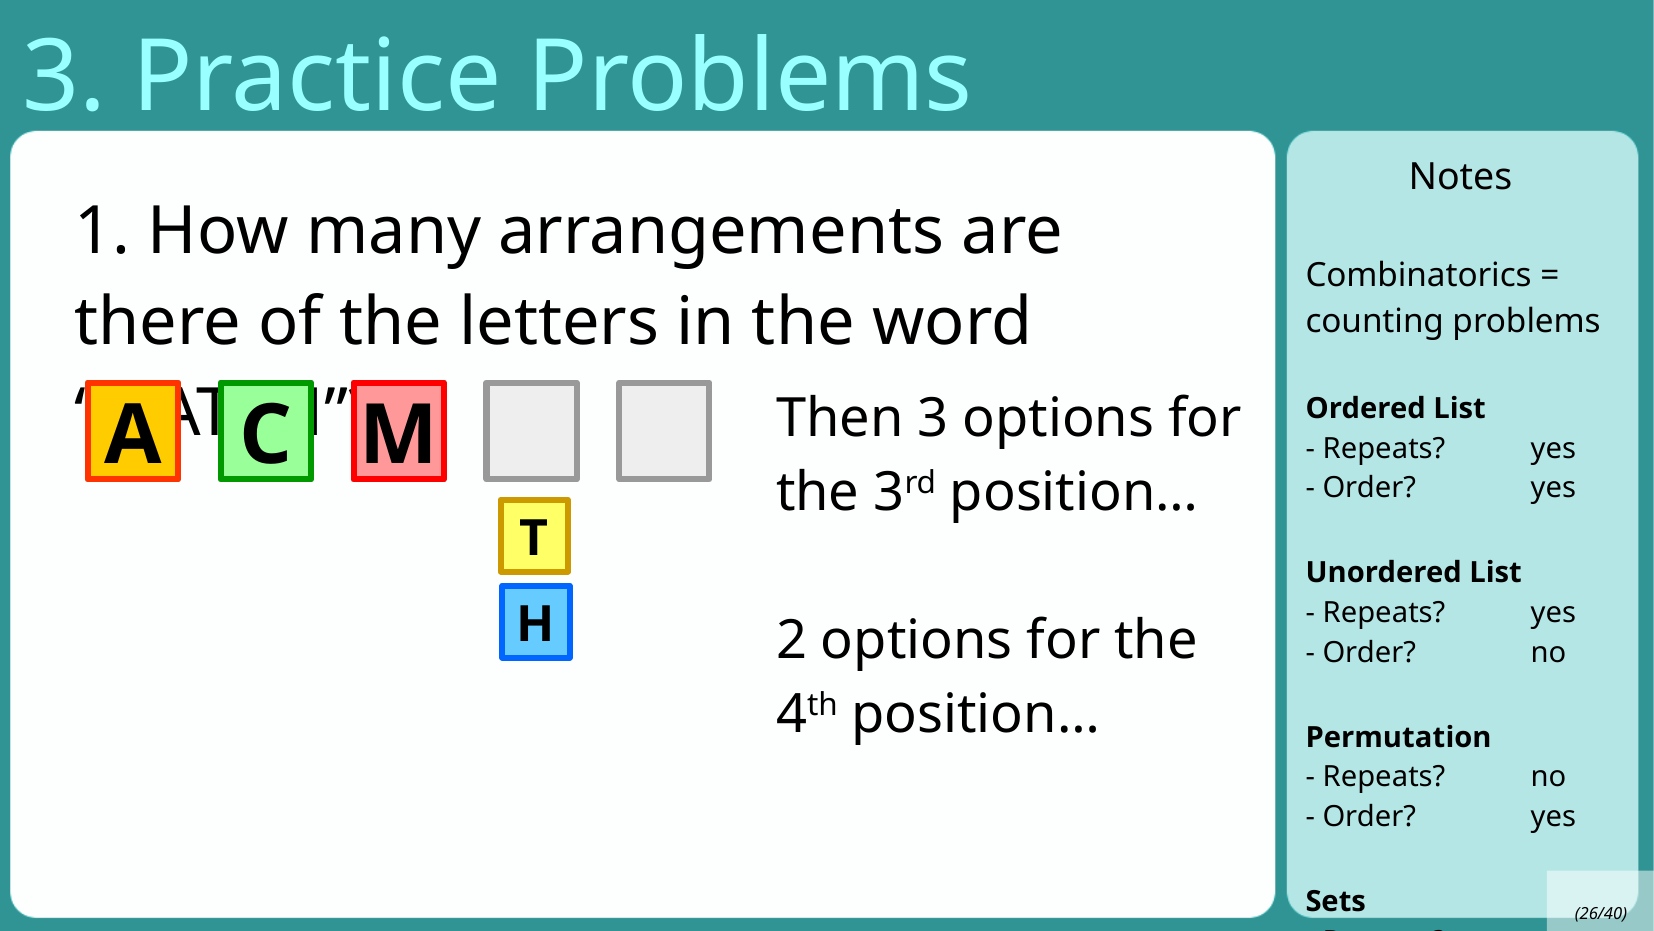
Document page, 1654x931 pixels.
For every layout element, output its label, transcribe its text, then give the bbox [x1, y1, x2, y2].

text_box [486, 382, 577, 480]
text_box (<number>/40) [1546, 877, 1654, 931]
text_box T [500, 499, 568, 572]
text_box Then 3 options for the 3rd position… 2 options for the 4th position… [776, 378, 1249, 857]
text_box C [220, 382, 311, 480]
text_box Notes Combinatorics = counting problems Ordered List - Repeats? yes - Order? yes Unordered List - Repeats? yes - Order? no Permutation - Repeats? no - Order? yes Sets - Repeats? no - Order? no [1290, 141, 1631, 858]
text_box M [353, 382, 444, 480]
title 3. Practice Problems [22, 13, 1511, 130]
text_box H [502, 585, 570, 658]
text_box [619, 382, 710, 480]
text_box A [87, 382, 178, 480]
text_box 1. How many arrangements are there of the letters in the word “MATCH”? [74, 182, 1244, 371]
picture [0, 0, 1654, 931]
